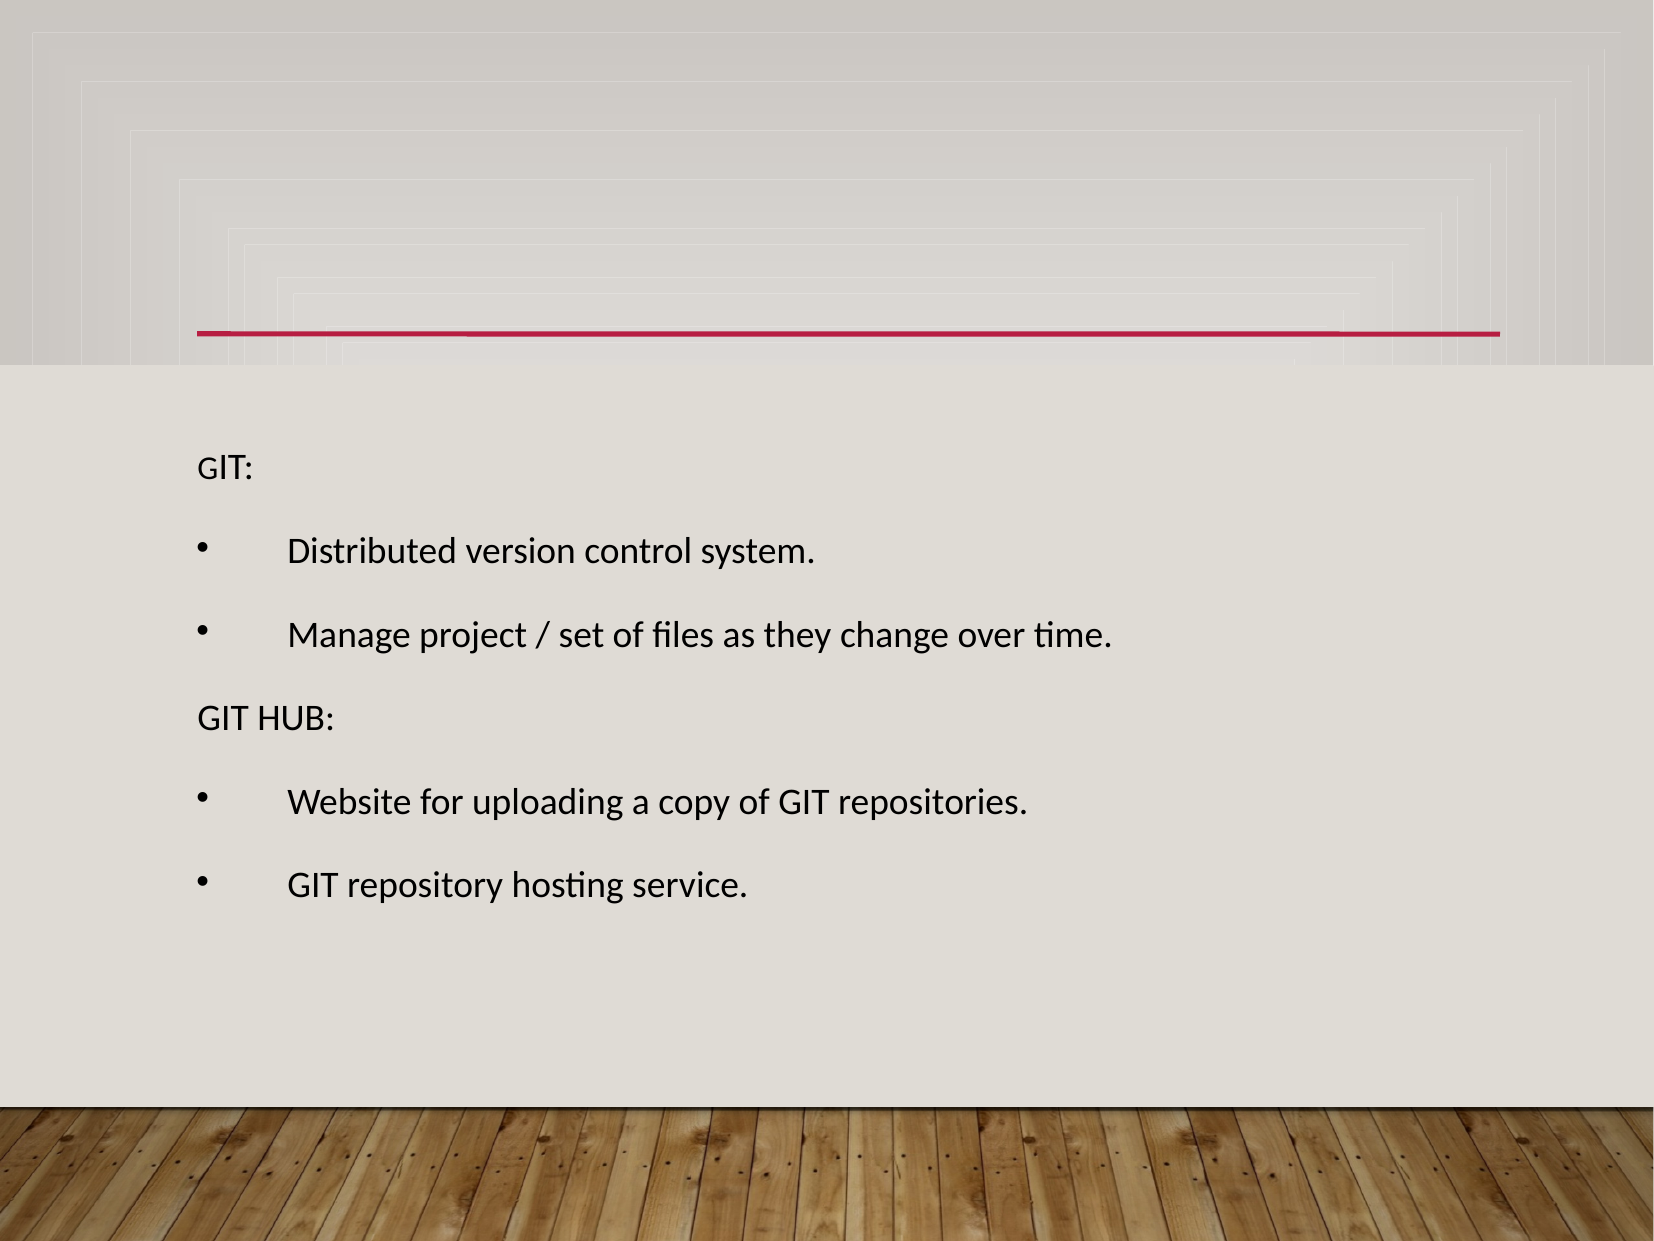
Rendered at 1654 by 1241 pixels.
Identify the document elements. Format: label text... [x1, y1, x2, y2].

picture [0, 1107, 1654, 1241]
subtitle GIT: Distributed version control system. Manage project / set of files as they change over time. GIT HUB: Website for uploading a copy of GIT repositories. GIT repository hosting service. [196, 364, 1499, 988]
